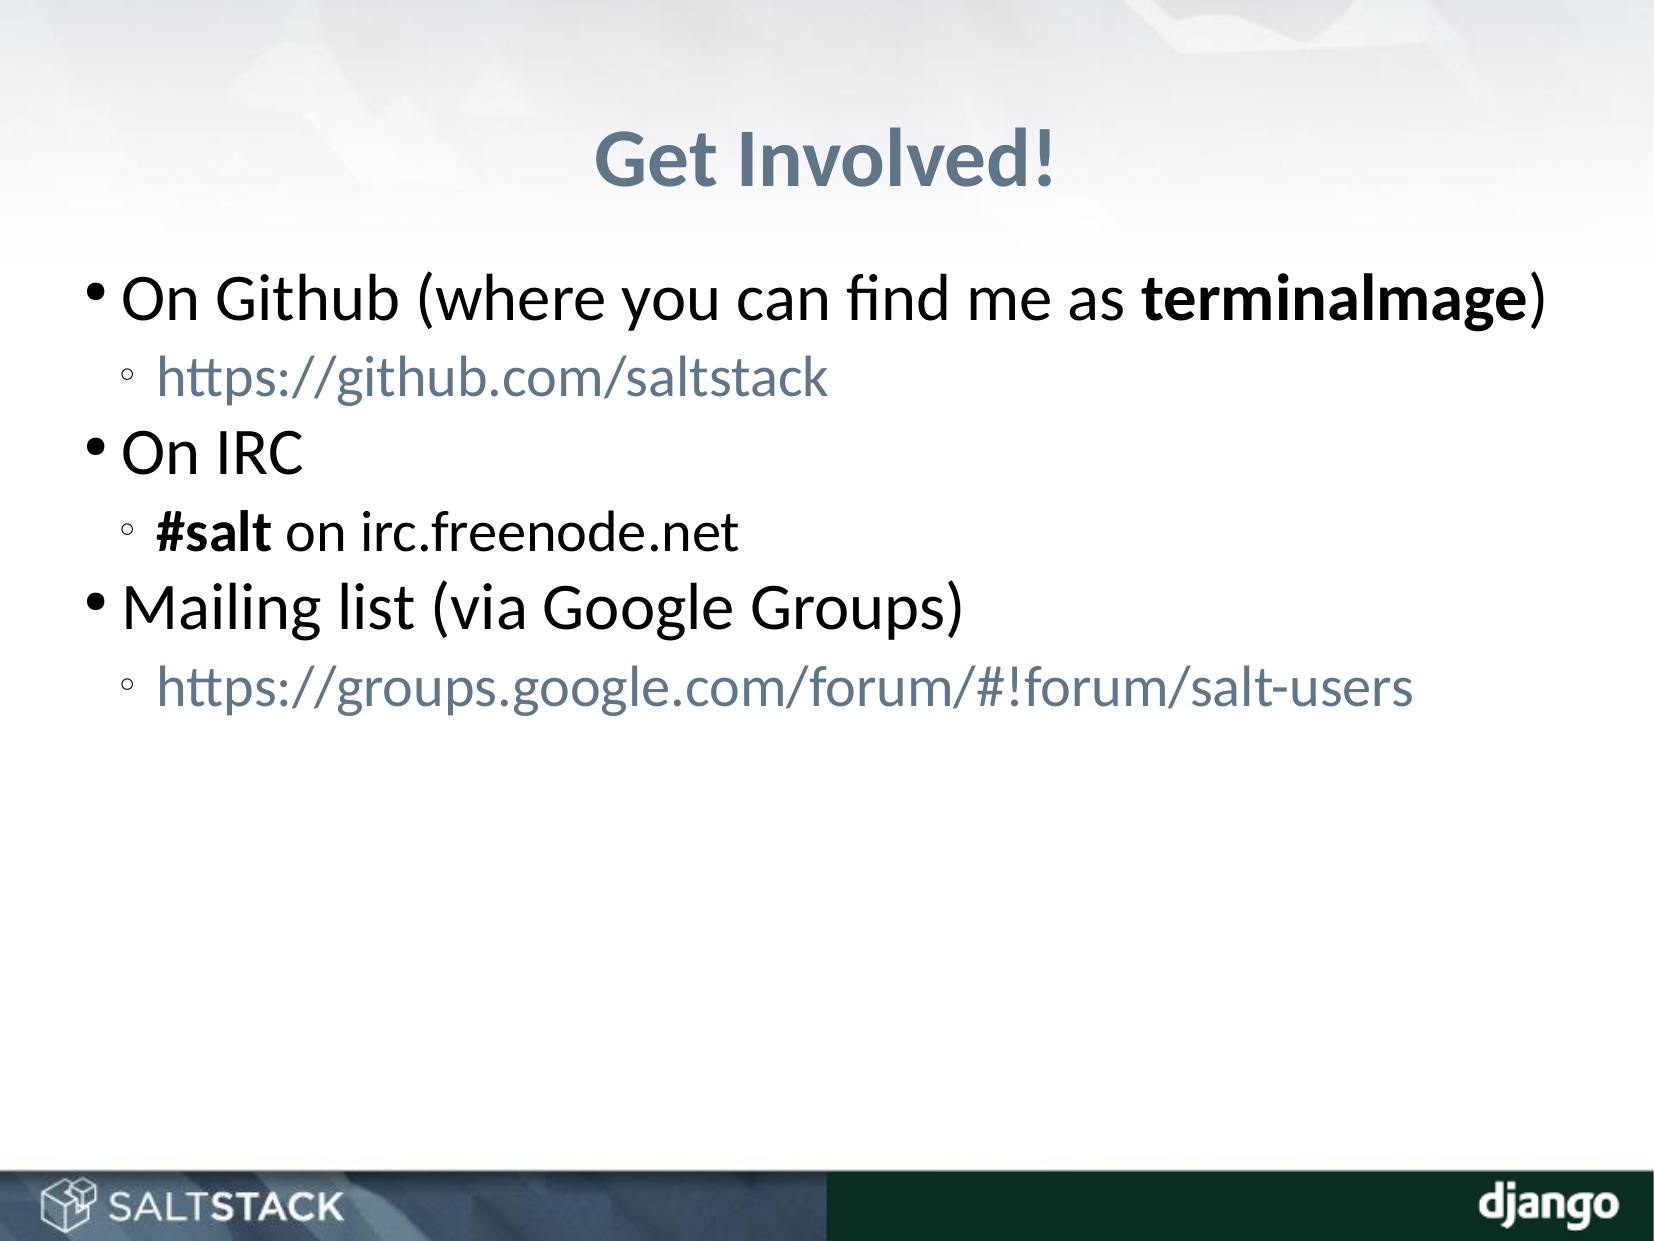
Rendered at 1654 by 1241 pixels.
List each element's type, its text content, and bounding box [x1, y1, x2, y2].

text_box Get Involved! [82, 49, 1571, 245]
picture [0, 0, 1654, 1241]
text_box On Github (where you can find me as terminalmage) https://github.com/saltstack On IRC #salt on irc.freenode.net Mailing list (via Google Groups) https://groups.google.com/forum/#!forum/salt-users [69, 245, 1585, 1141]
